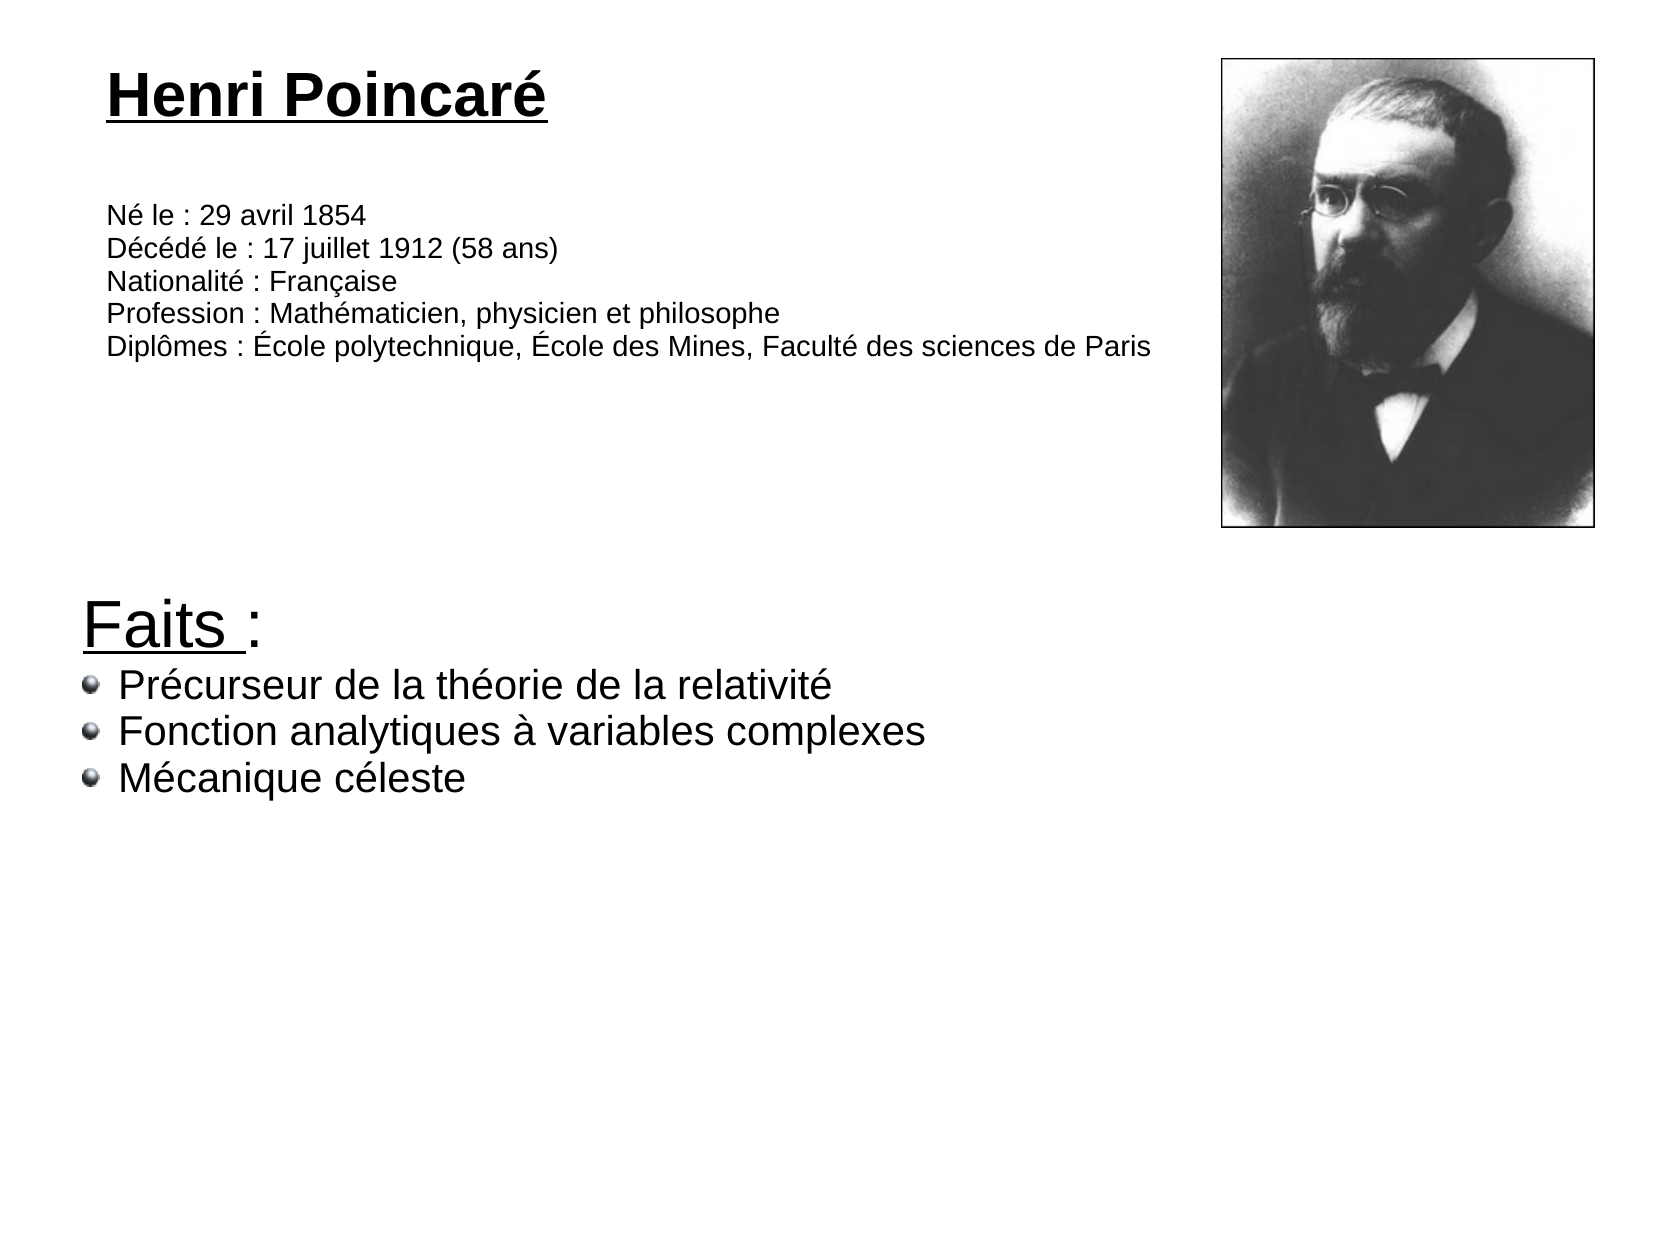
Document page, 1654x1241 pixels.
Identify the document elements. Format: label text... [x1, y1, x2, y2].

title Henri Poincaré Né le : 29 avril 1854 Décédé le : 17 juillet 1912 (58 ans) Nationalité : Française Profession : Mathématicien, physicien et philosophe Diplômes : École polytechnique, École des Mines, Faculté des sciences de Paris [106, 59, 1221, 377]
subtitle Faits : Précurseur de la théorie de la relativité Fonction analytiques à variables complexes Mécanique céleste [82, 377, 1571, 1010]
picture [1221, 58, 1595, 528]
